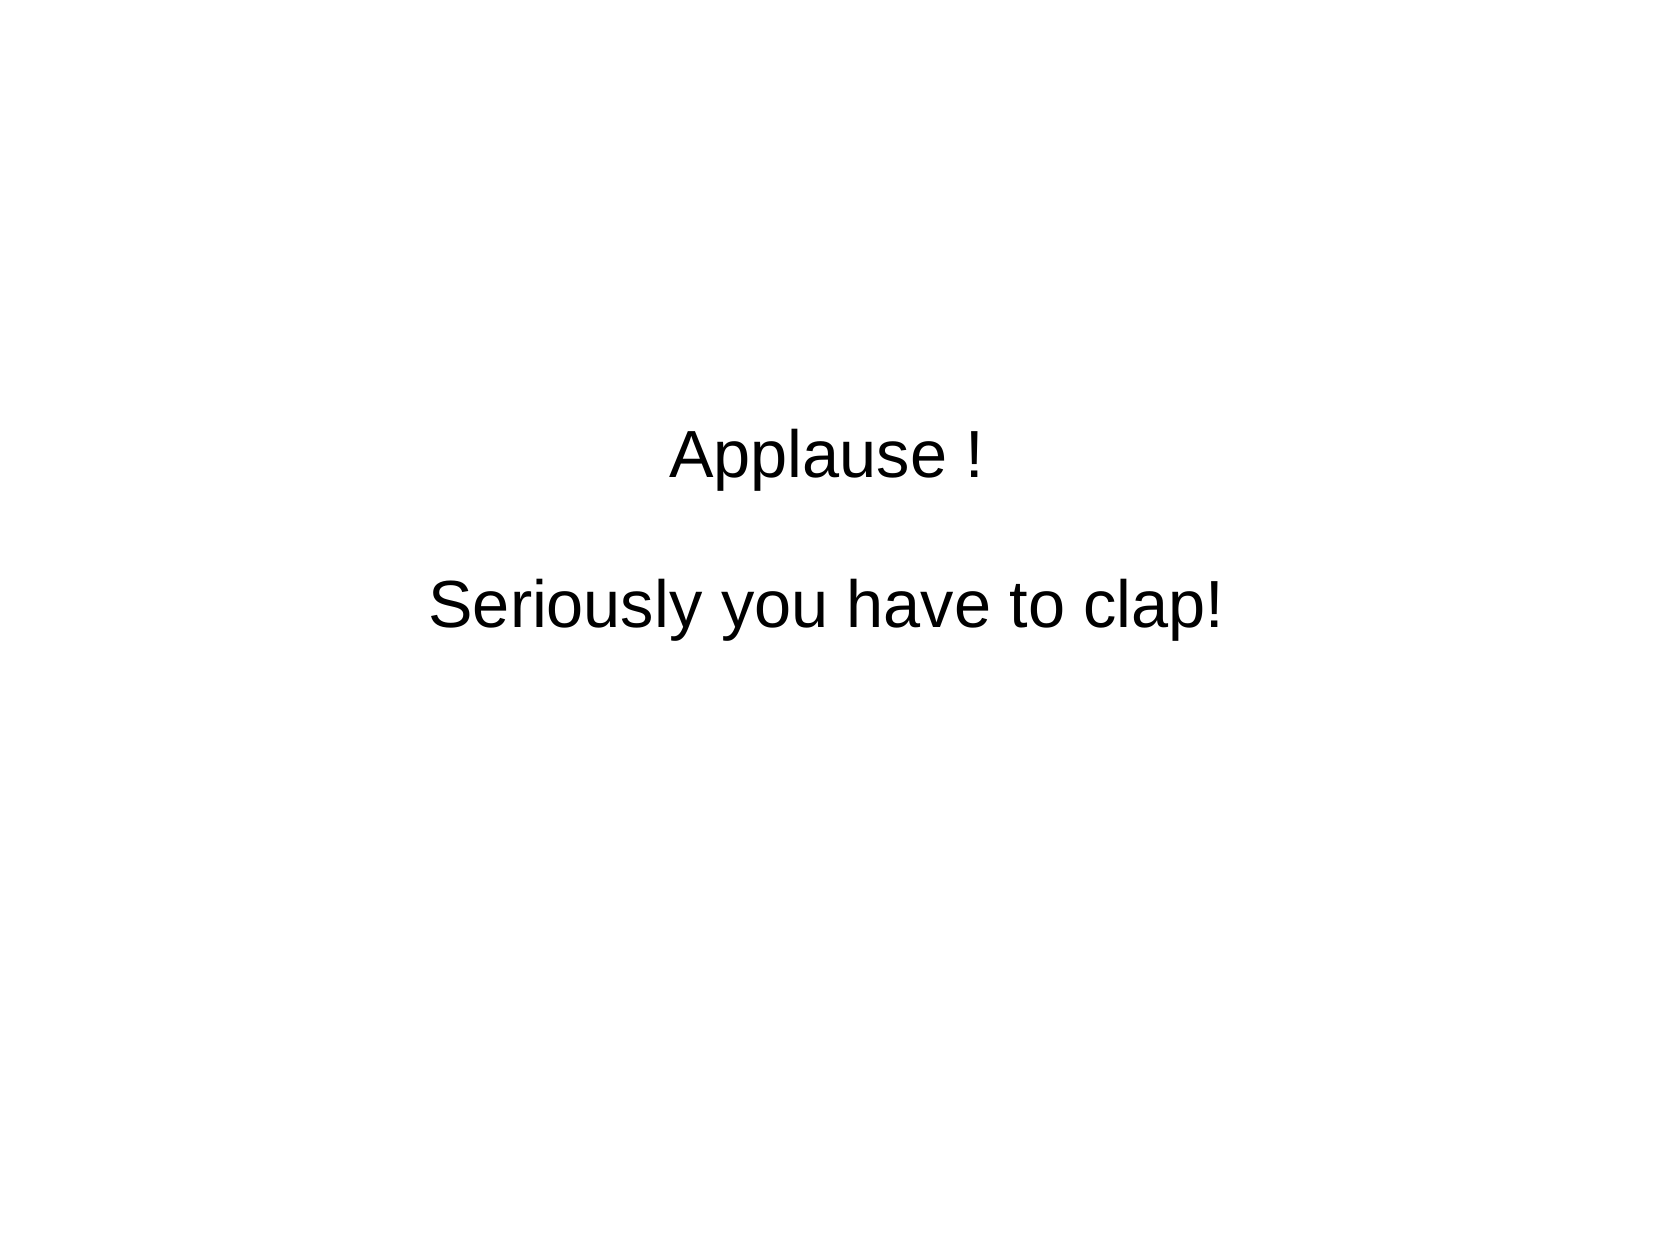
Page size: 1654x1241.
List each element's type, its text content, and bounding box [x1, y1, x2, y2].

subtitle Applause ! Seriously you have to clap! [82, 49, 1571, 1010]
